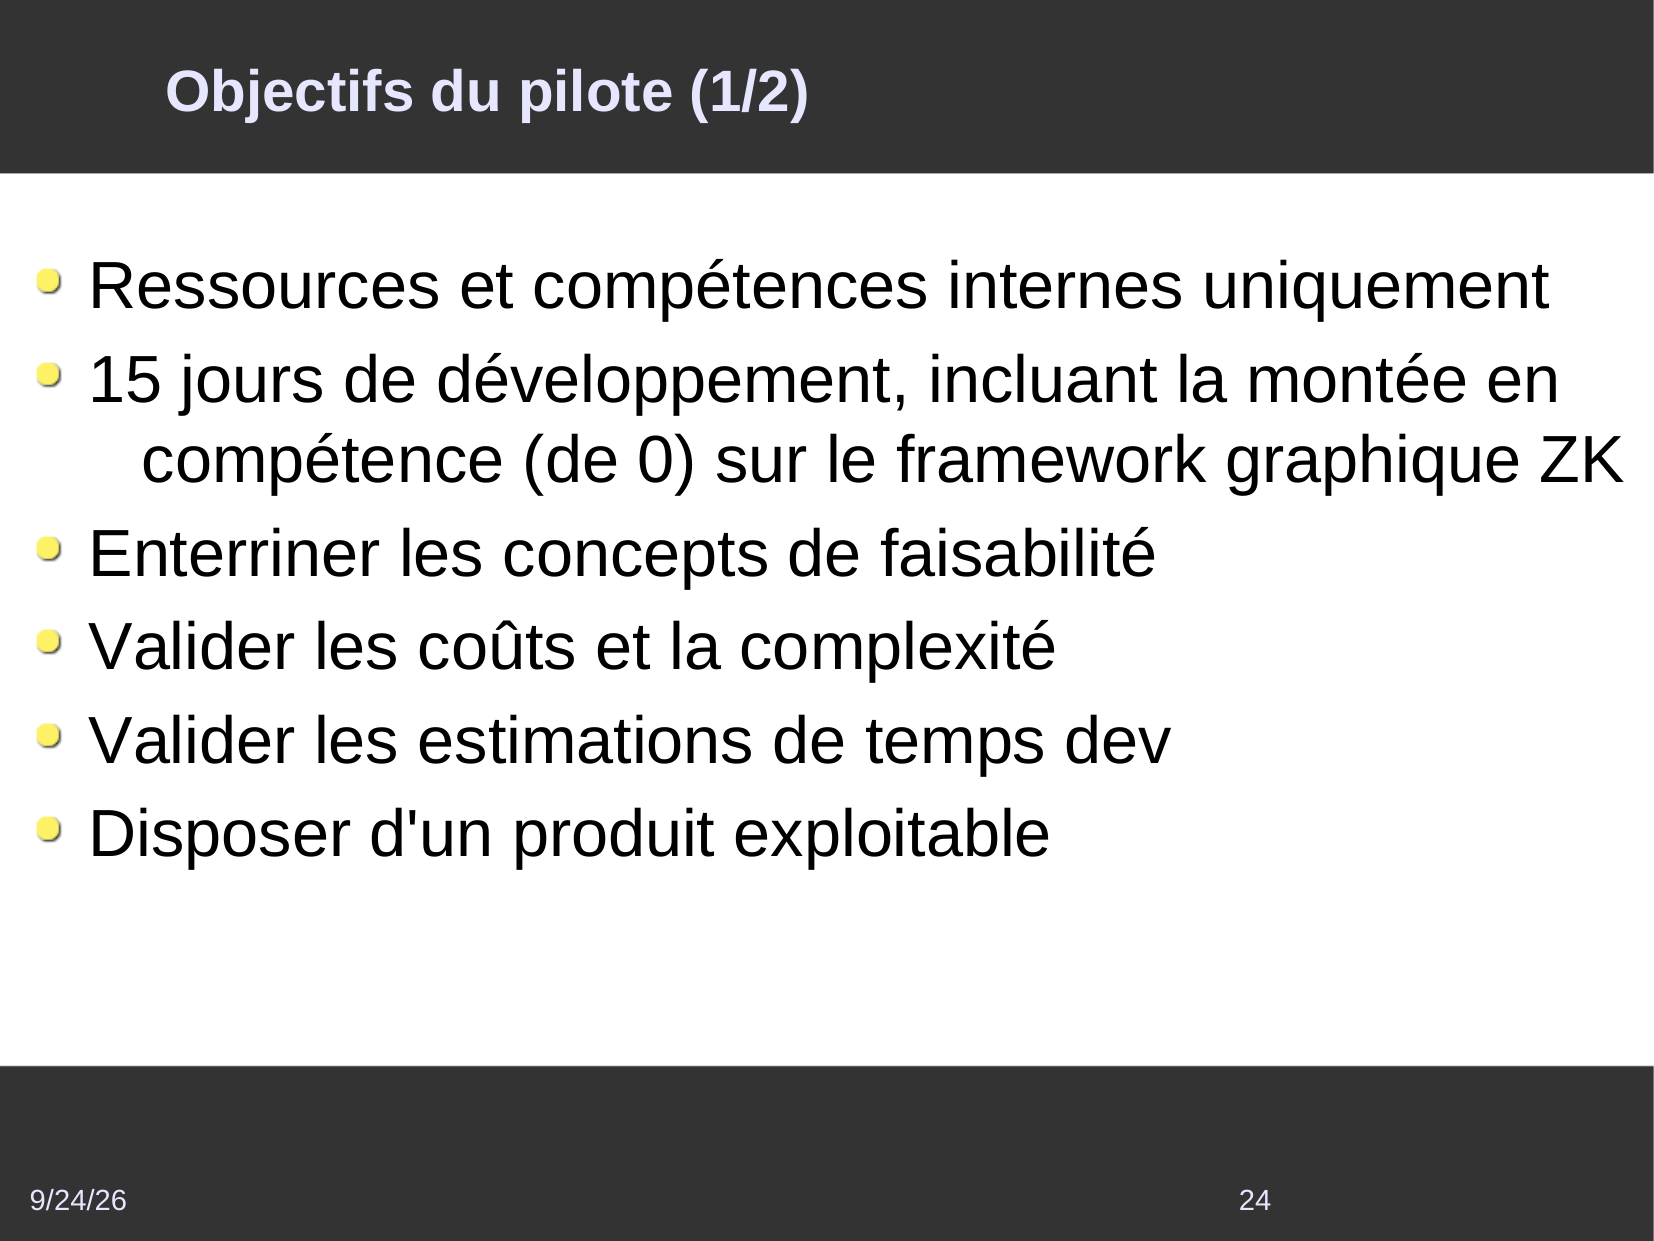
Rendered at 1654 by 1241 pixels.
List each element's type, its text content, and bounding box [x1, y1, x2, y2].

text_box [29, 1181, 566, 1241]
list Ressources et compétences internes uniquement 15 jours de développement, incluant la montée en compétence (de 0) sur le framework graphique ZK Enterriner les concepts de faisabilité Valider les coûts et la complexité Valider les estimations de temps dev Disposer d'un produit exploitable [0, 242, 1631, 871]
text_box [1238, 1181, 1625, 1241]
title Objectifs du pilote (1/2) [165, 53, 1642, 124]
